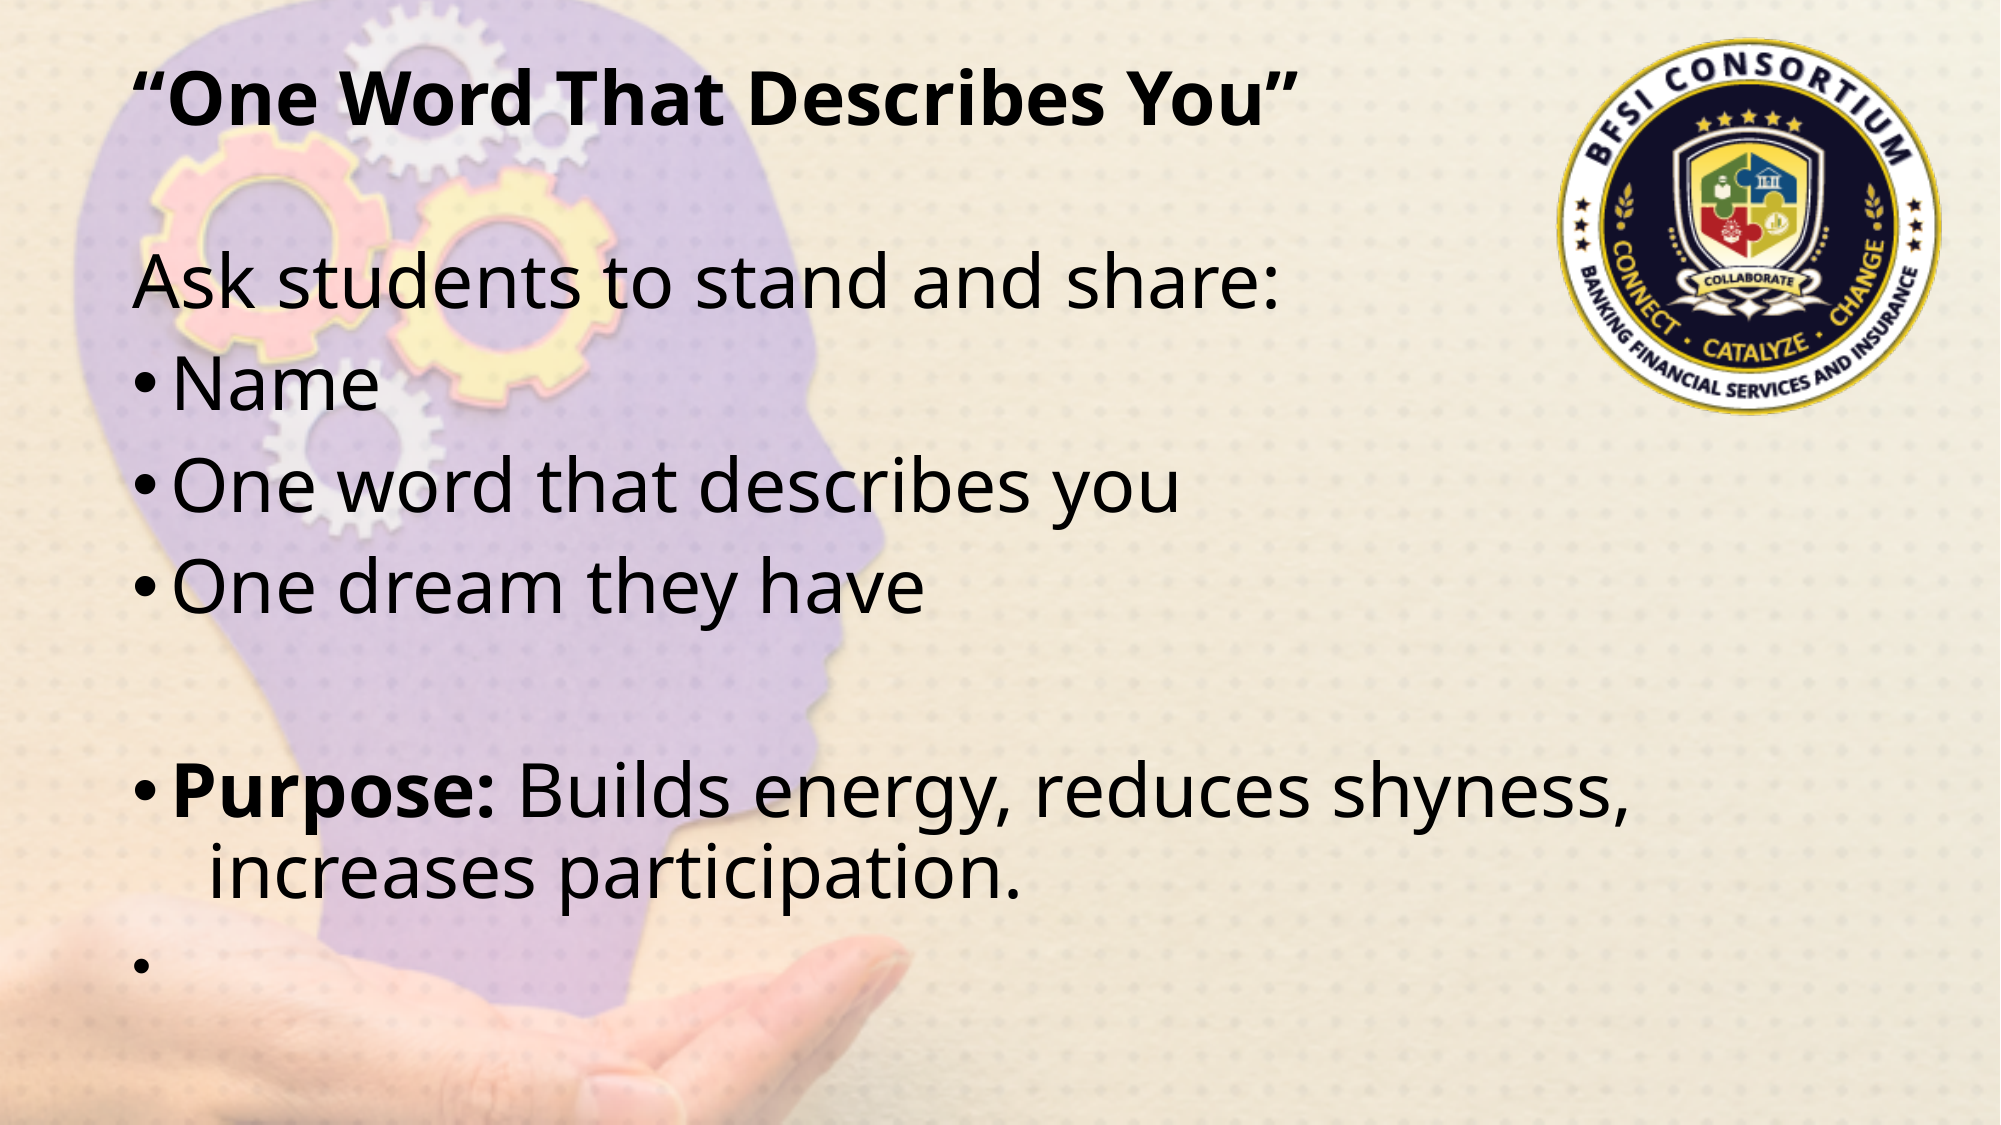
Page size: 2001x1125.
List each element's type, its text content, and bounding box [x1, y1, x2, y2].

list “One Word That Describes You” Ask students to stand and share: Name One word that describes you One dream they have Purpose: Builds energy, reduces shyness, increases participation. [117, 53, 1943, 1099]
picture [0, 0, 2000, 1125]
